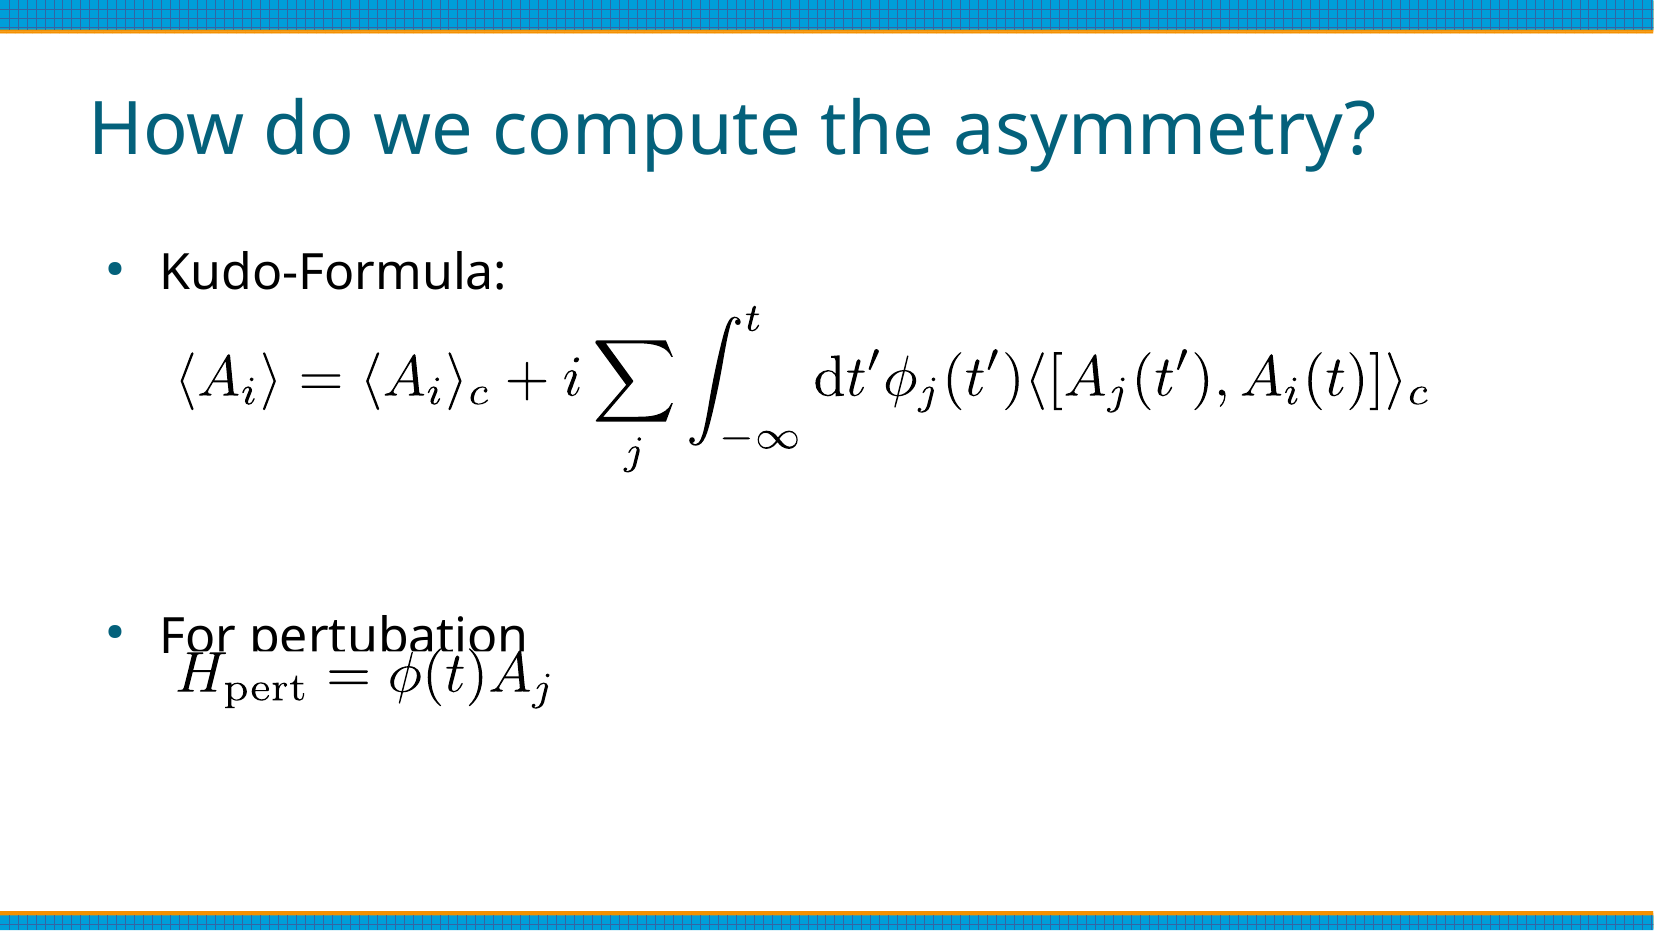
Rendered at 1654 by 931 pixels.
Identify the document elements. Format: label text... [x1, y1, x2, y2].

list Kudo-Formula: For pertubation [88, 236, 1565, 901]
text_box [177, 648, 550, 709]
title How do we compute the asymmetry? [88, 44, 1565, 207]
text_box [177, 305, 1428, 473]
